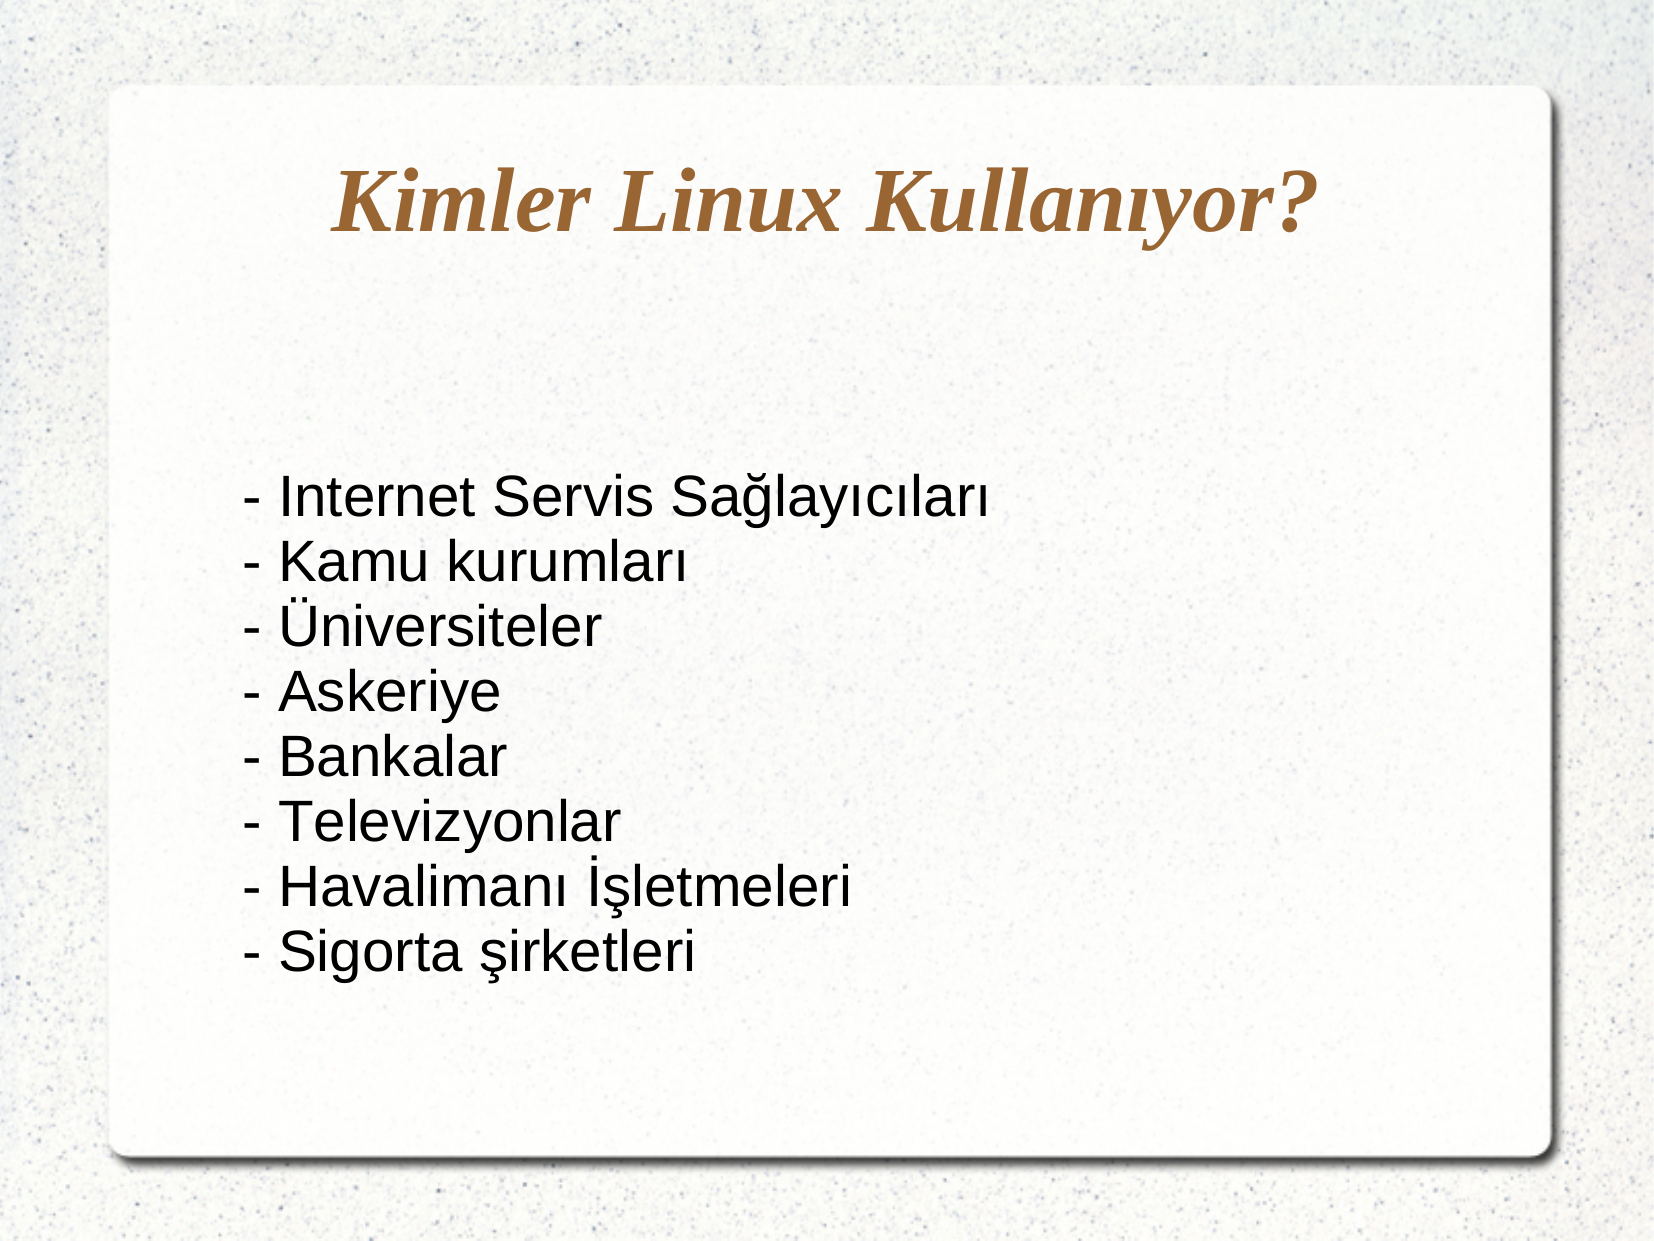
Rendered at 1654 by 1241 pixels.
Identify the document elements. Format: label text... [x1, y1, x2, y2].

picture [0, 0, 1654, 1241]
title Kimler Linux Kullanıyor? [118, 96, 1536, 304]
subtitle - Internet Servis Sağlayıcıları - Kamu kurumları - Üniversiteler - Askeriye - Bankalar - Televizyonlar - Havalimanı İşletmeleri - Sigorta şirketleri [47, 262, 1506, 1186]
